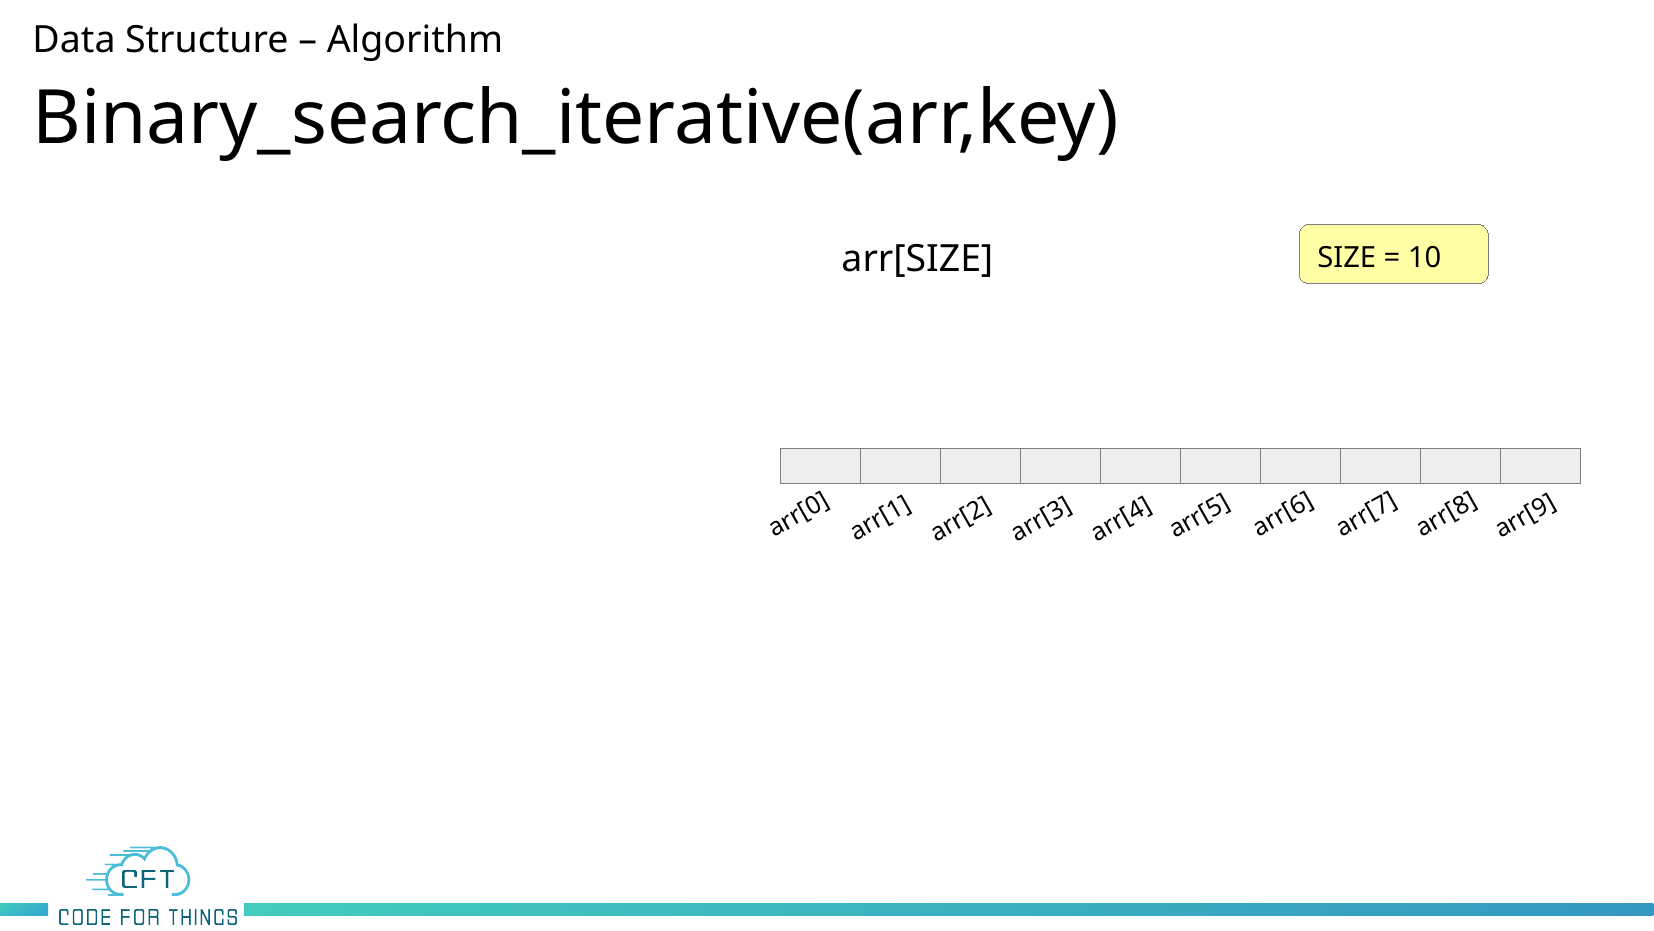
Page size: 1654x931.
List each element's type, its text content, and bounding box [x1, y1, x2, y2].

picture [59, 846, 237, 925]
text_box SIZE = 10 [1302, 228, 1483, 278]
text_box arr[4] [1074, 484, 1179, 562]
text_box arr[9] [1471, 456, 1602, 560]
text_box arr[7] [1318, 484, 1428, 562]
text_box [780, 448, 1581, 484]
title Data Structure – Algorithm Binary_search_iterative(arr,key) [32, 0, 1595, 199]
text_box arr[2] [906, 484, 1016, 563]
text_box [1299, 224, 1489, 284]
text_box arr[0] [744, 484, 857, 558]
text_box arr[3] [986, 469, 1104, 568]
text_box arr[1] [825, 484, 935, 562]
text_box arr[SIZE] [826, 224, 1040, 291]
text_box arr[8] [1399, 484, 1503, 559]
text_box arr[6] [1231, 484, 1362, 562]
text_box arr[5] [1151, 484, 1267, 556]
